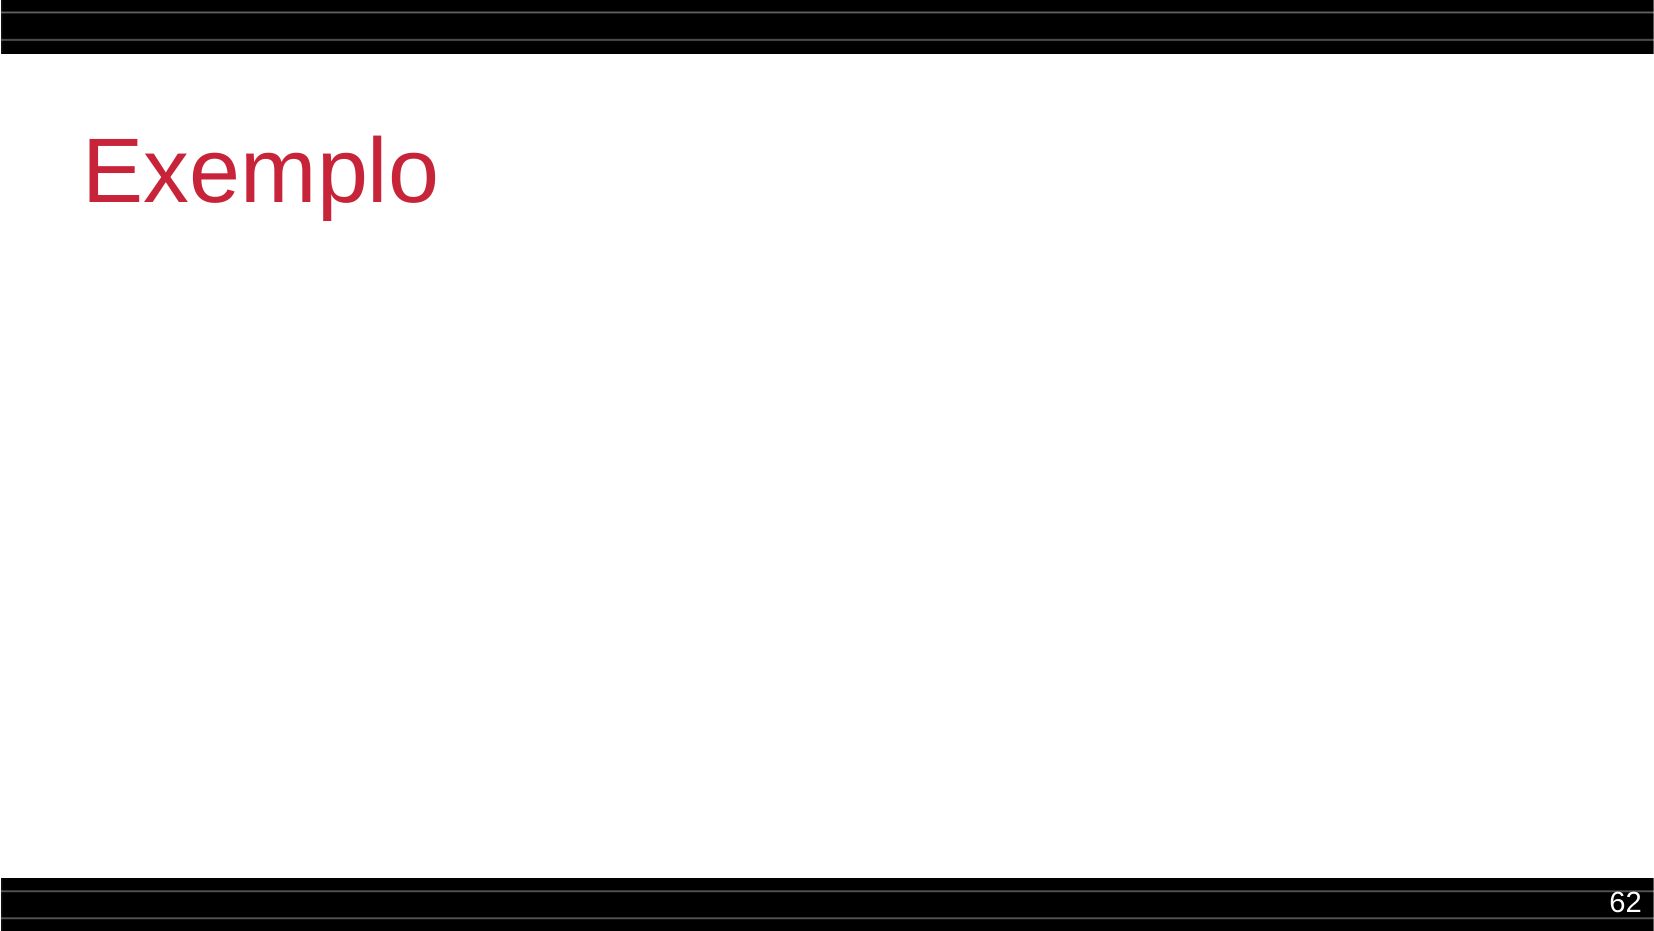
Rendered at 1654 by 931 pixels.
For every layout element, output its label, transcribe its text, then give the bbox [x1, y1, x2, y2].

picture [1, 0, 1654, 54]
picture [1, 878, 1654, 931]
title Exemplo [82, 92, 1571, 249]
